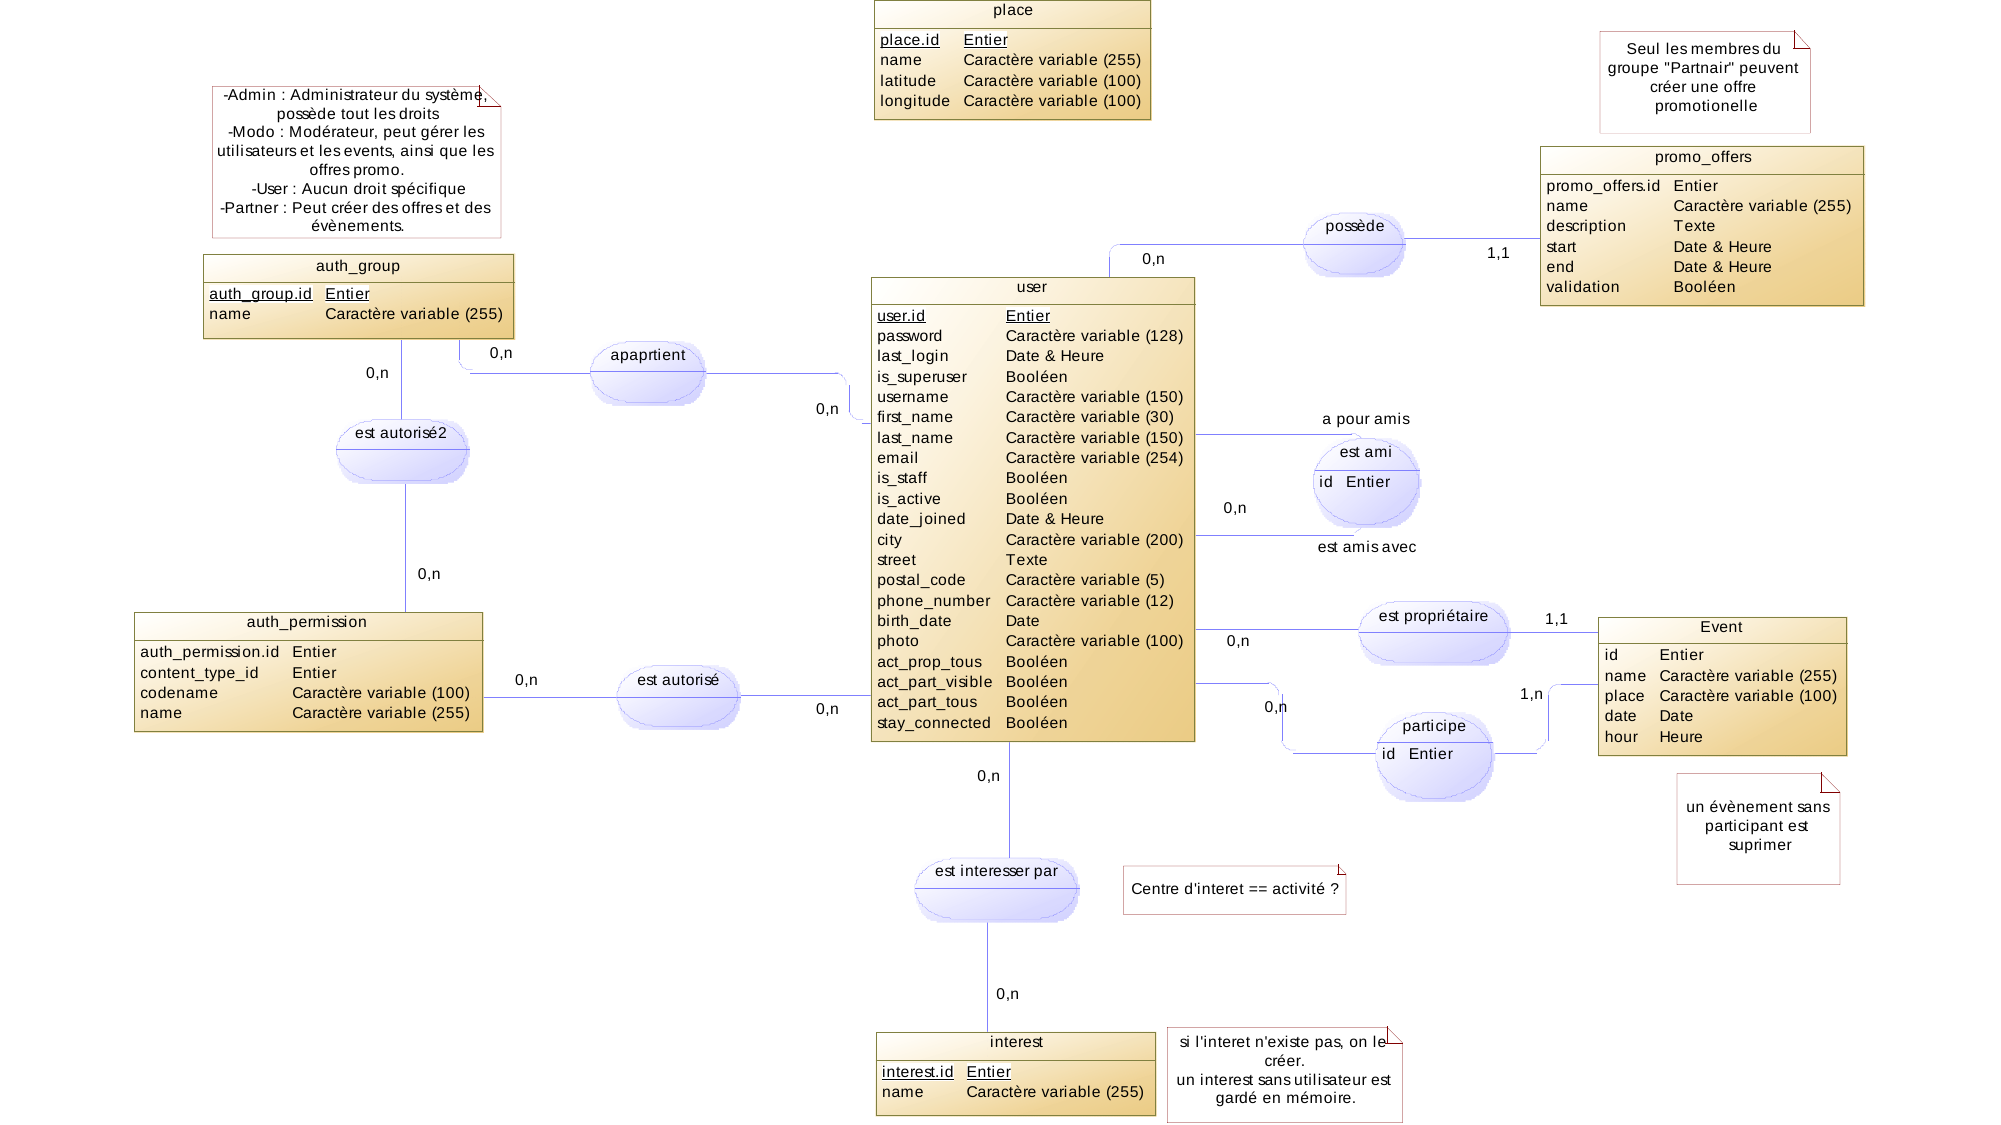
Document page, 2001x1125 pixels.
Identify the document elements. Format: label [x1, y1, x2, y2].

picture [134, 0, 1866, 1125]
